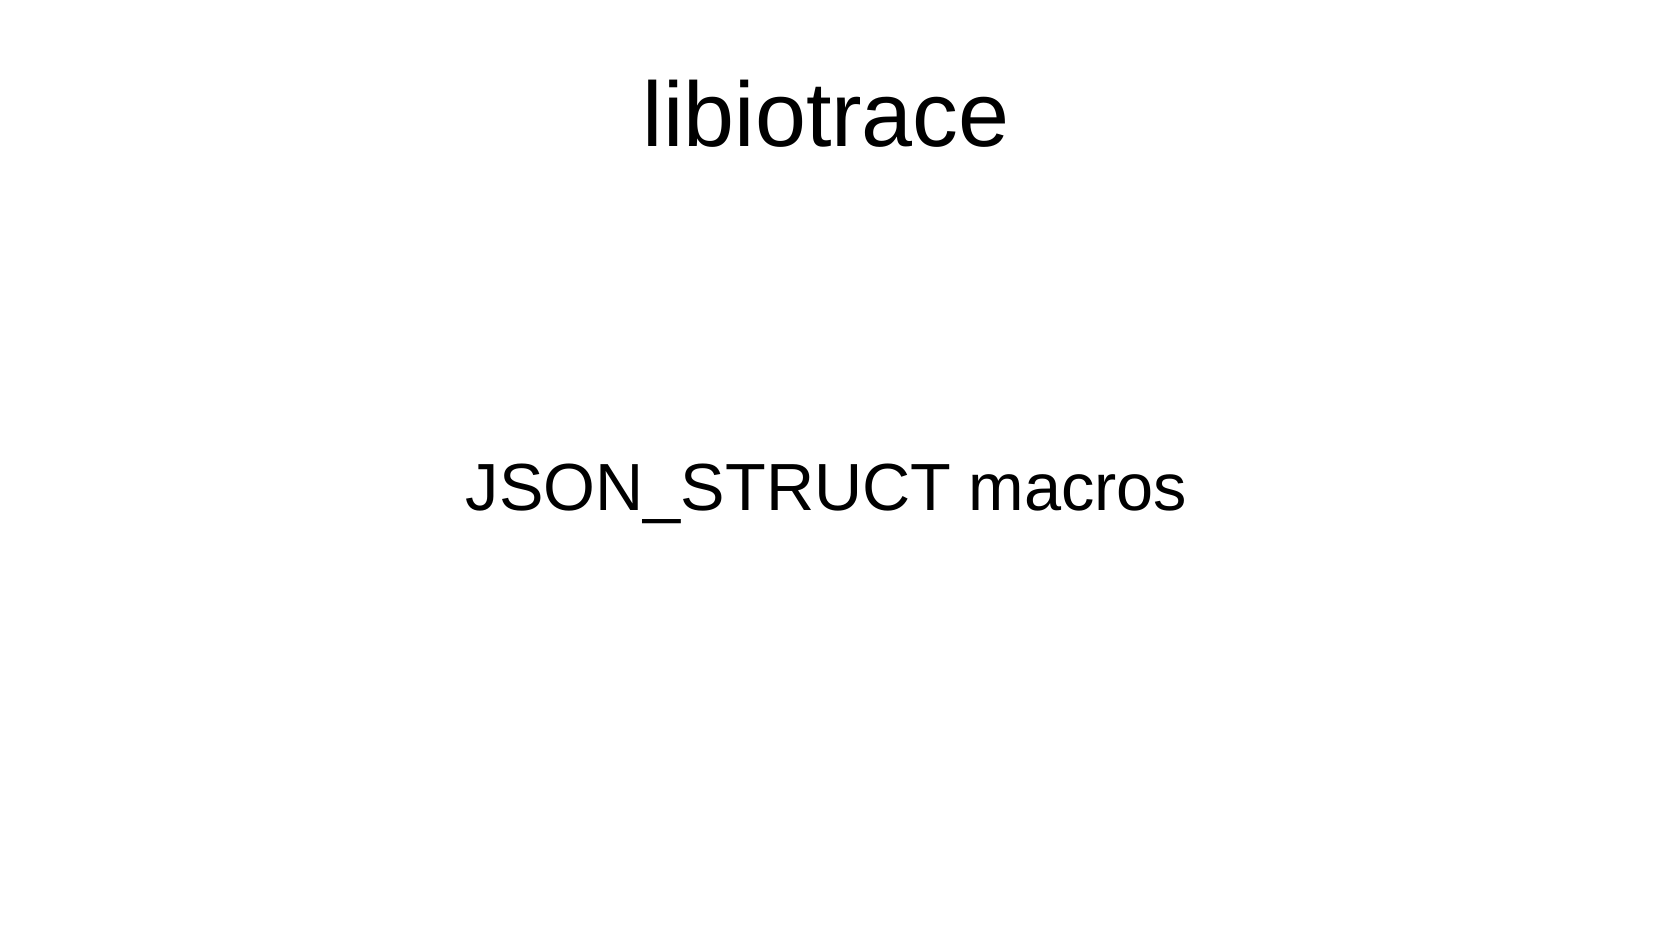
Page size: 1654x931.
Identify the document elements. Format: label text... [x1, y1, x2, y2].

subtitle JSON_STRUCT macros [82, 217, 1571, 758]
title libiotrace [82, 37, 1571, 193]
